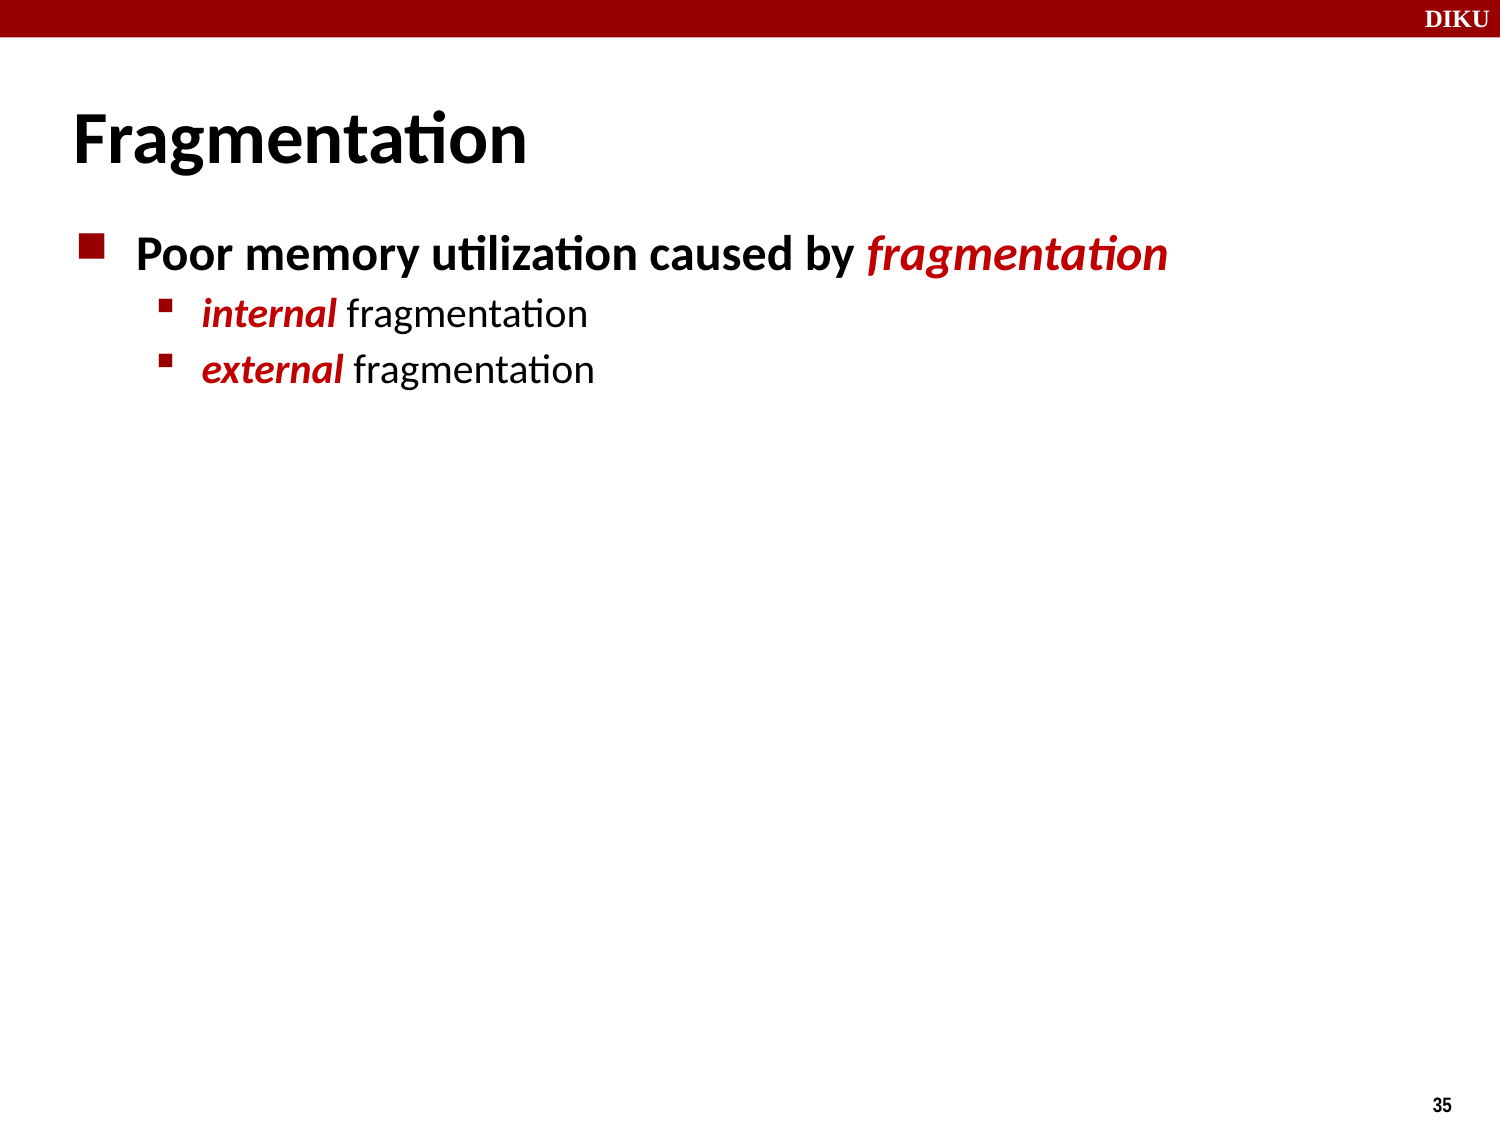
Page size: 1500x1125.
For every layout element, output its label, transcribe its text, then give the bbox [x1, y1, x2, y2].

text_box Fragmentation [58, 71, 1304, 197]
text_box Poor memory utilization caused by fragmentation internal fragmentation external fragmentation [65, 223, 1361, 1039]
